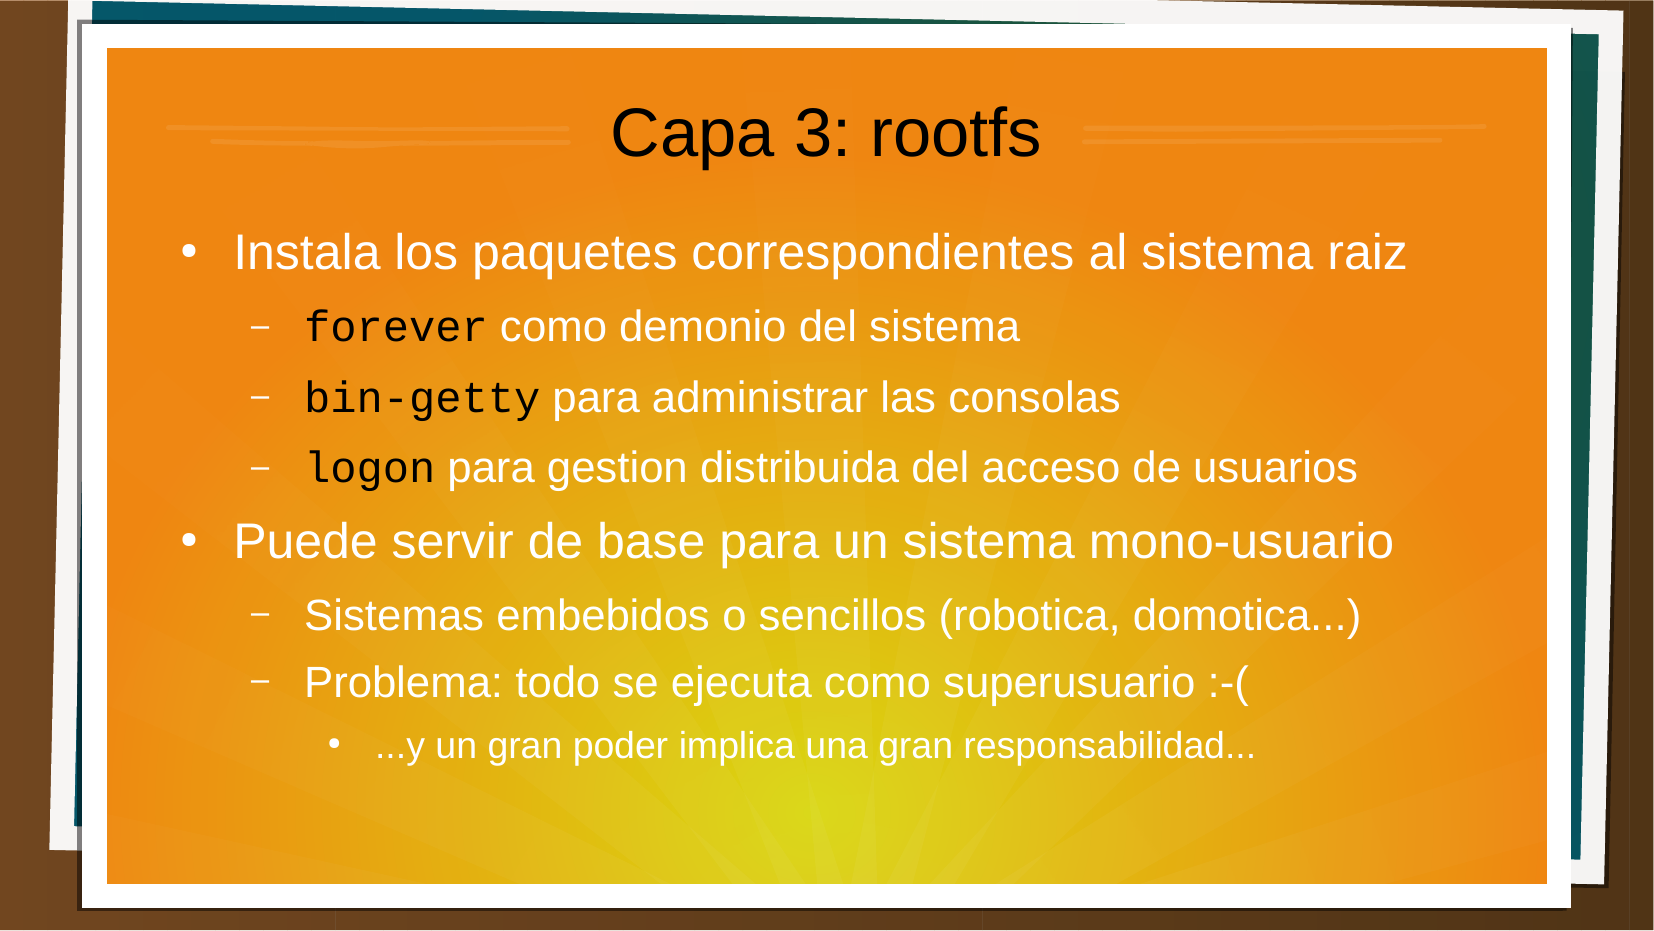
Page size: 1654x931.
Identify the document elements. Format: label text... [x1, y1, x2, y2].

list Instala los paquetes correspondientes al sistema raiz forever como demonio del sistema bin-getty para administrar las consolas logon para gestion distribuida del acceso de usuarios Puede servir de base para un sistema mono-usuario Sistemas embebidos o sencillos (robotica, domotica...) Problema: todo se ejecuta como superusuario :-( ...y un gran poder implica una gran responsabilidad... [162, 224, 1492, 931]
title Capa 3: rootfs [566, 59, 1087, 207]
